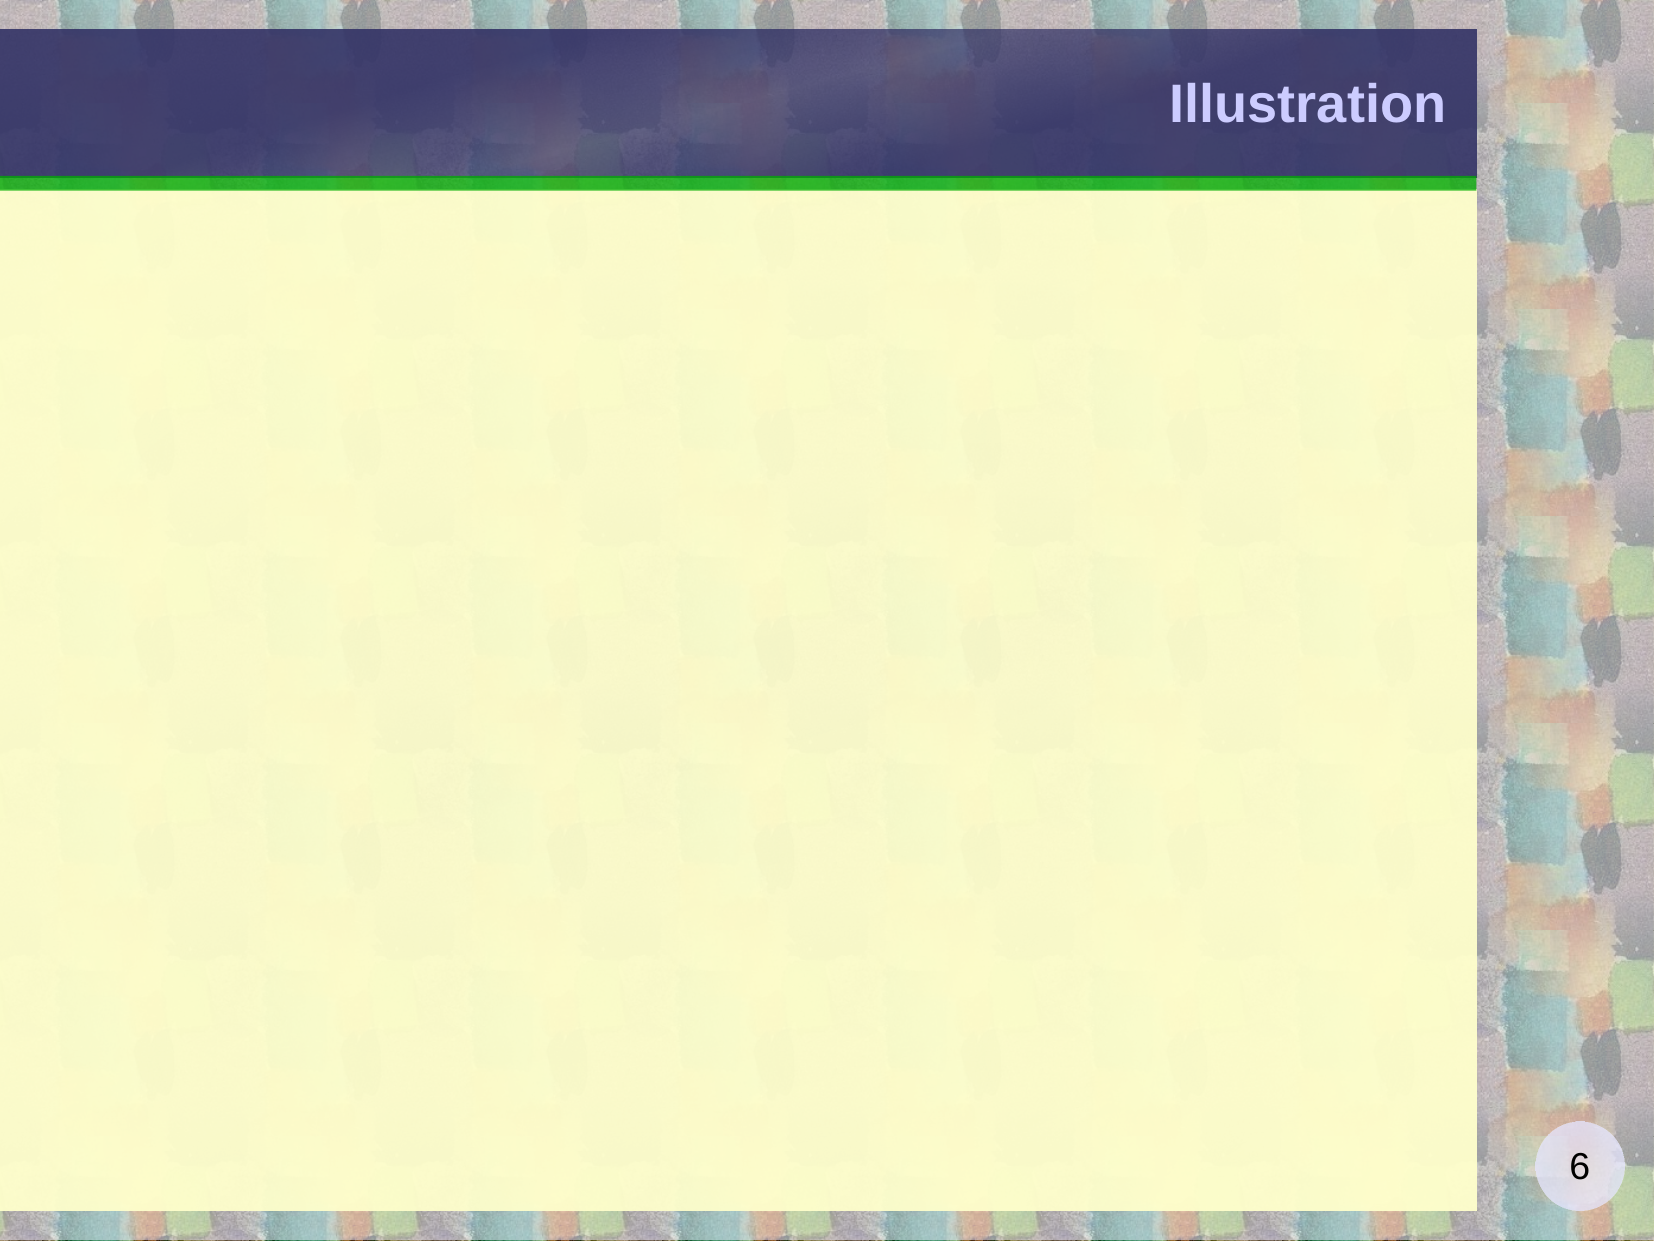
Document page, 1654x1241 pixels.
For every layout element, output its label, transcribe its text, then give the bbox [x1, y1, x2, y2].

title Illustration [29, 59, 1447, 148]
